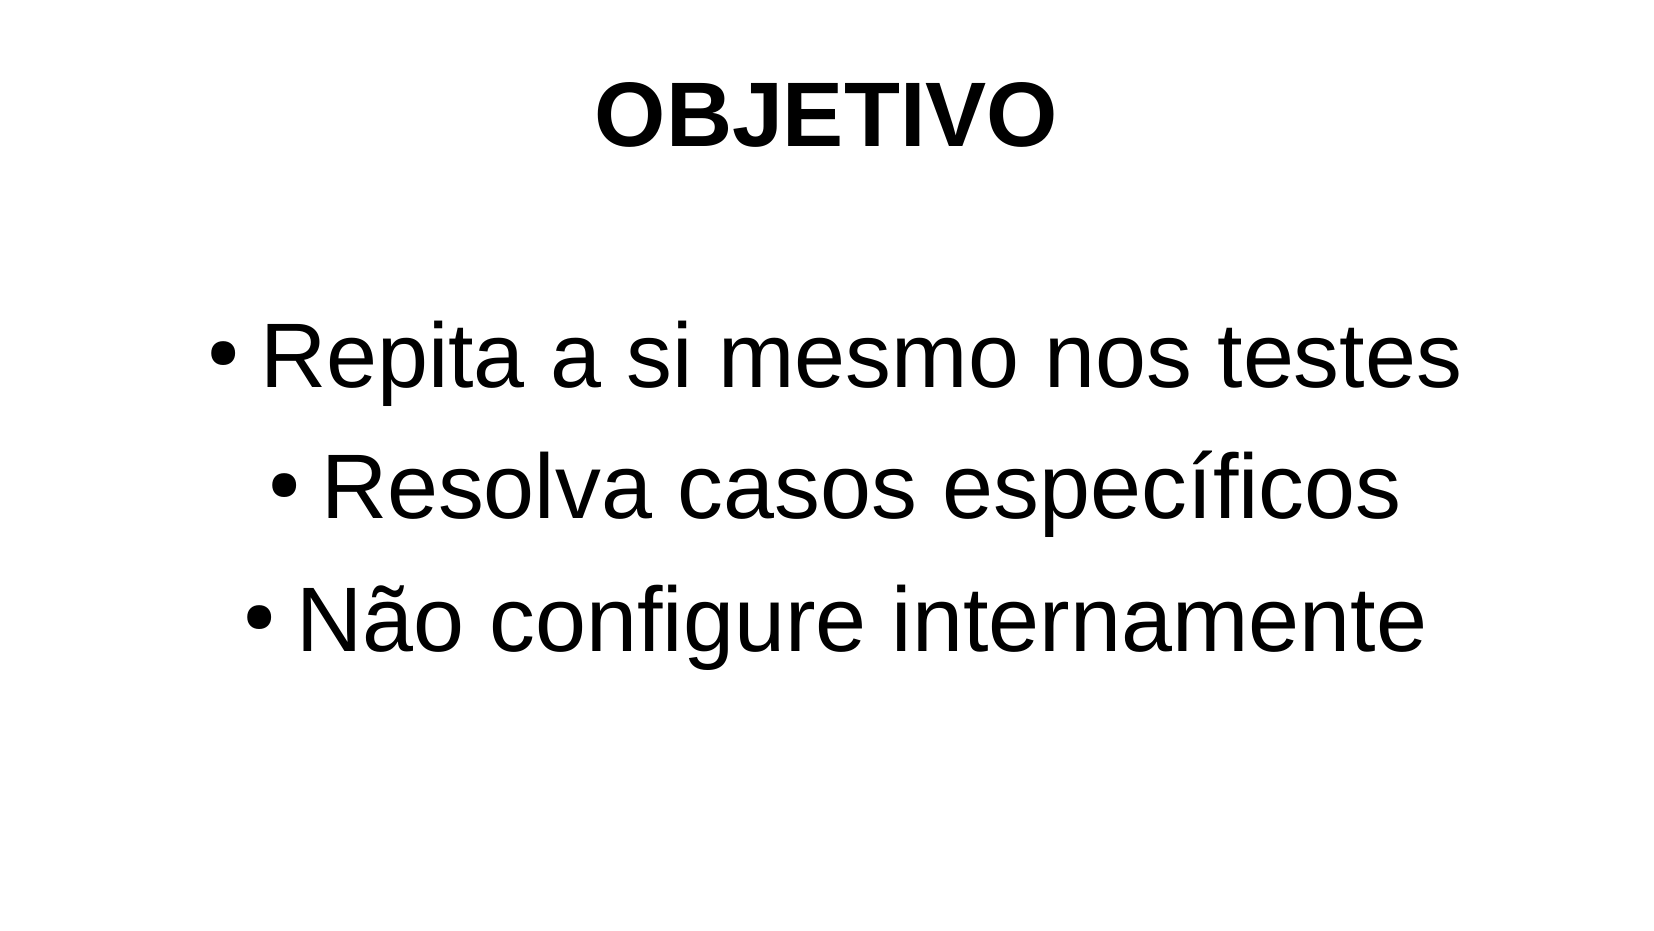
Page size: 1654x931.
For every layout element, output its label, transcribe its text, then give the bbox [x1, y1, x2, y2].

list Repita a si mesmo nos testes Resolva casos específicos Não configure internamente [82, 217, 1571, 758]
title OBJETIVO [82, 37, 1571, 193]
